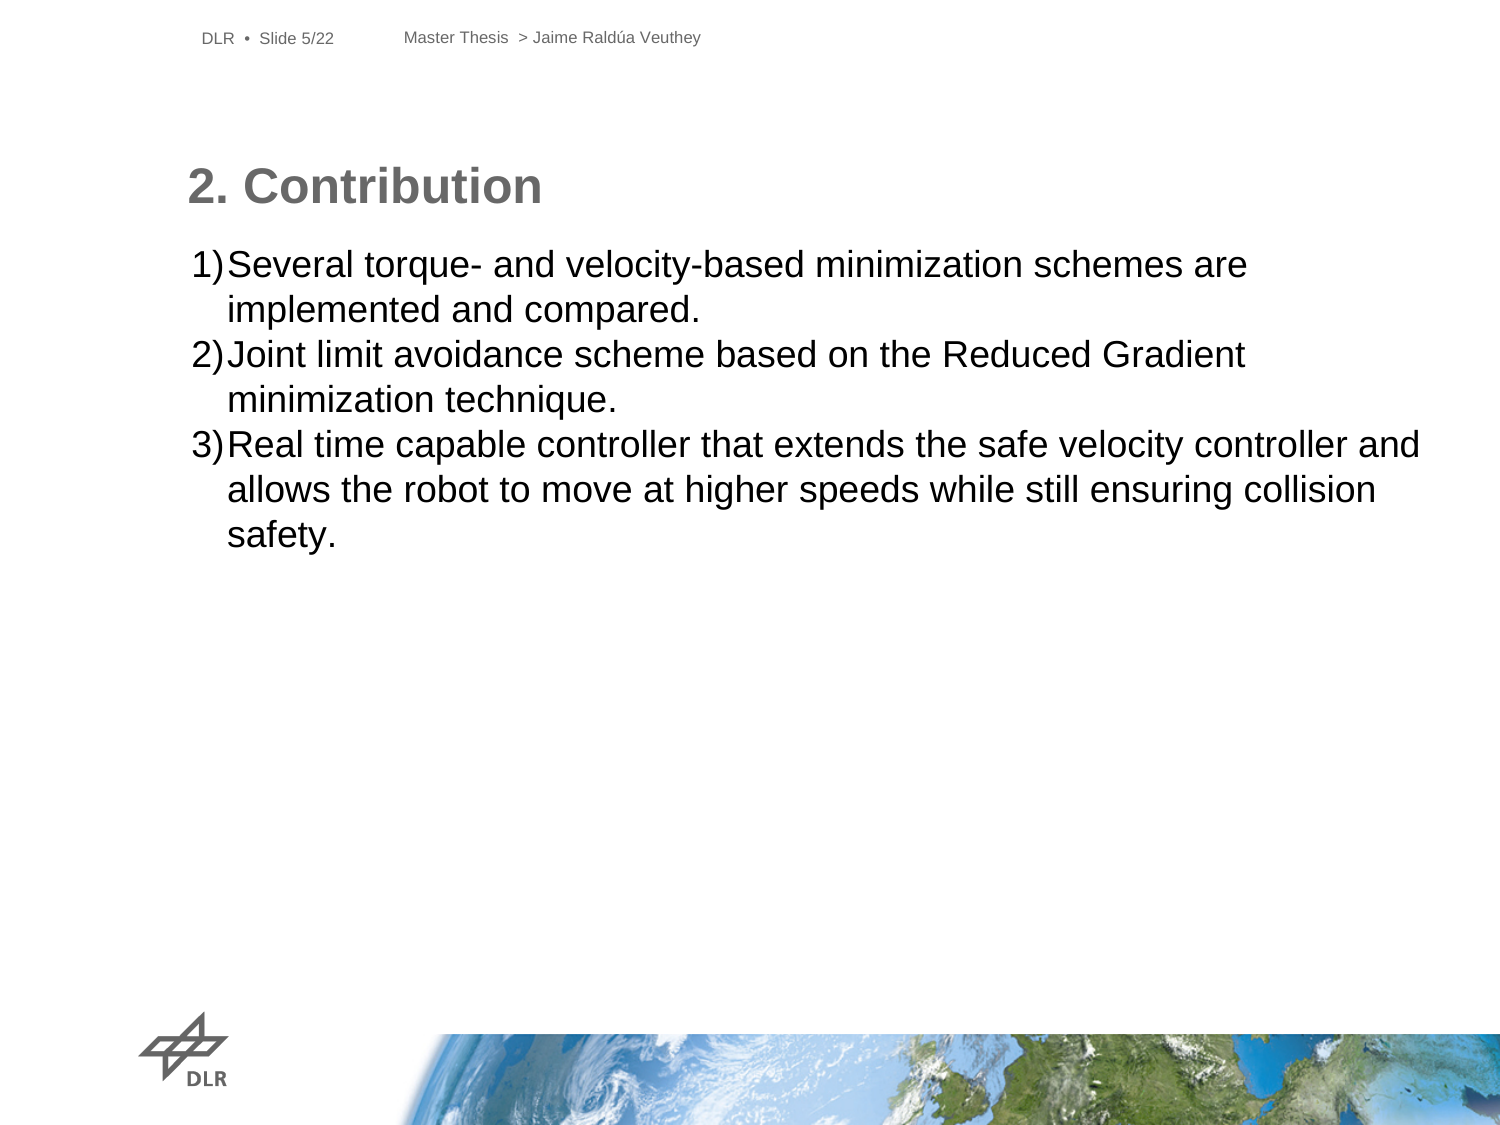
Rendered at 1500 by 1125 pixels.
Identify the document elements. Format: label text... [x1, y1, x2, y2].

picture [0, 1007, 1500, 1125]
title 2. Contribution [187, 153, 1392, 239]
list Several torque- and velocity-based minimization schemes are implemented and compared. Joint limit avoidance scheme based on the Reduced Gradient minimization technique. Real time capable controller that extends the safe velocity controller and allows the robot to move at higher speeds while still ensuring collision safety. [187, 239, 1442, 893]
